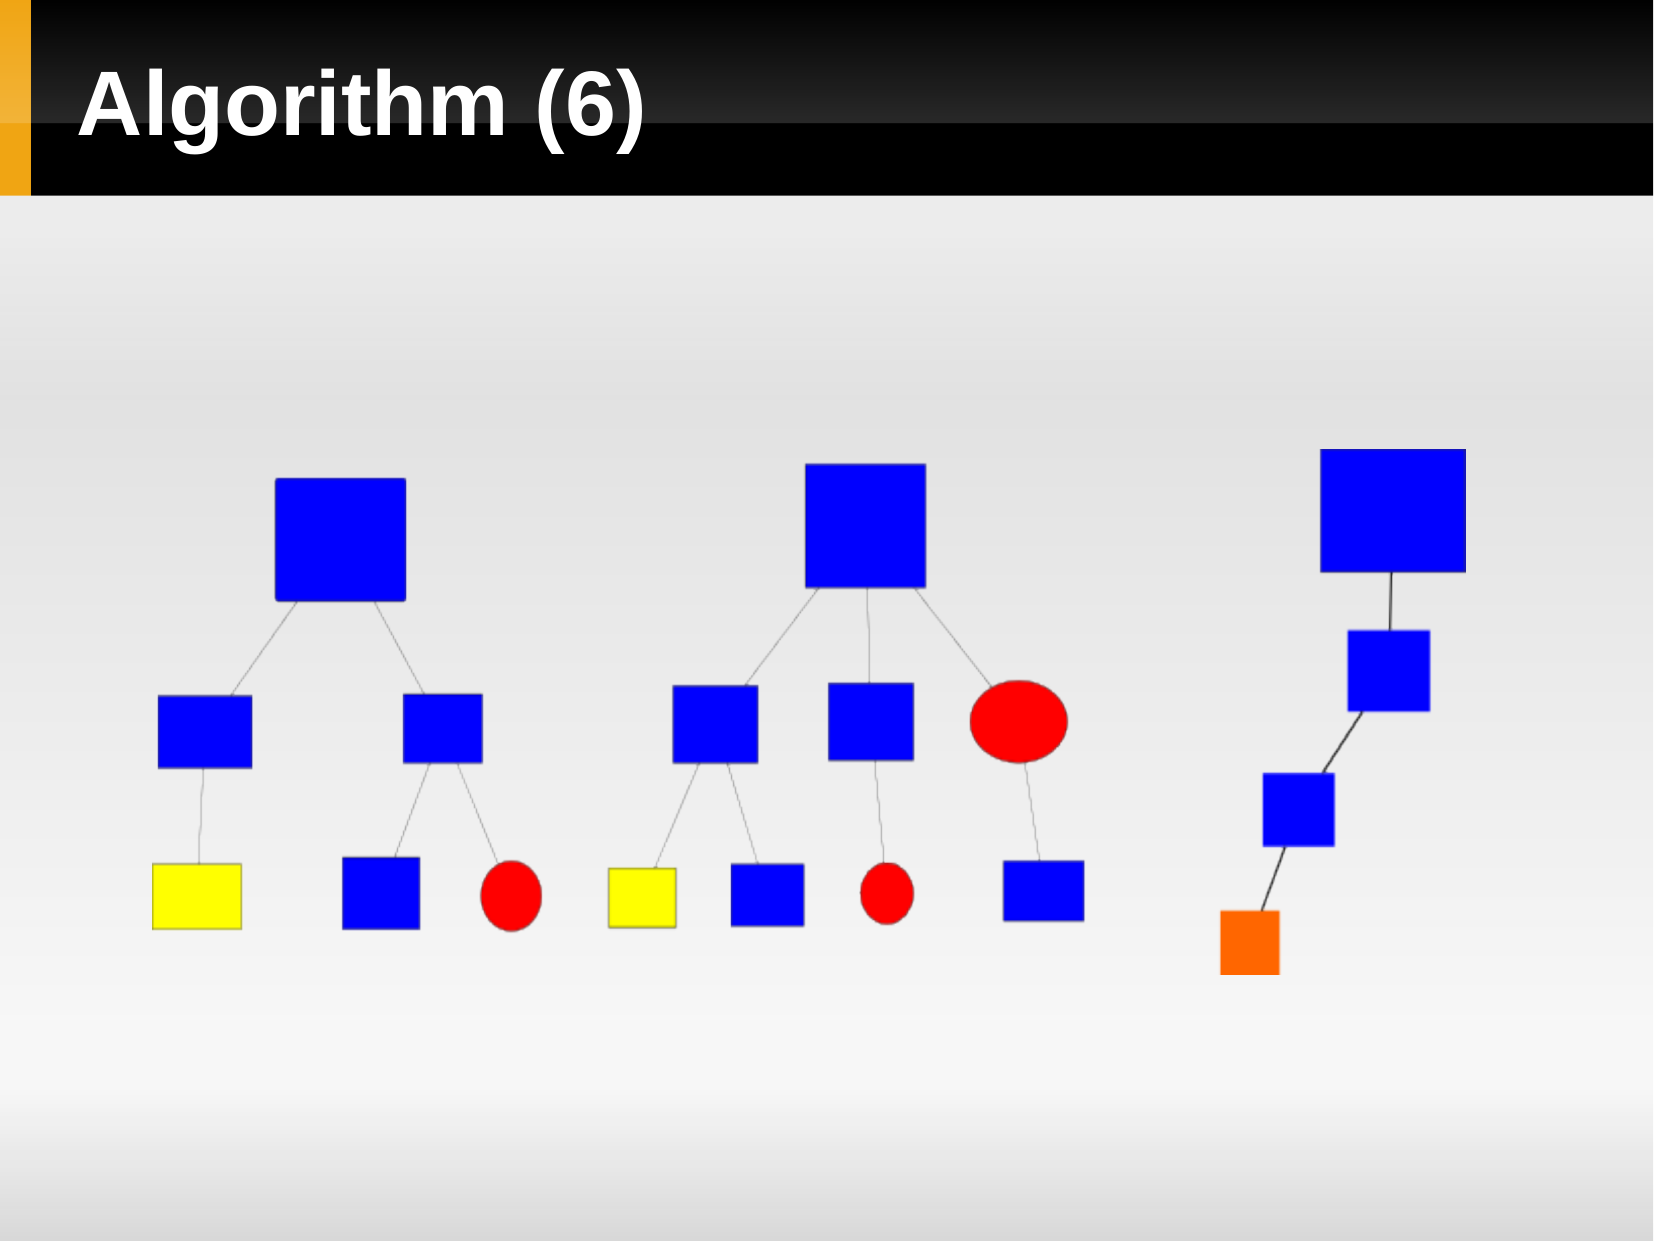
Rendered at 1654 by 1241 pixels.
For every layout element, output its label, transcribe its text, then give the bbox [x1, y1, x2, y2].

picture [0, 0, 1654, 1241]
title Algorithm (6) [76, 0, 1565, 208]
